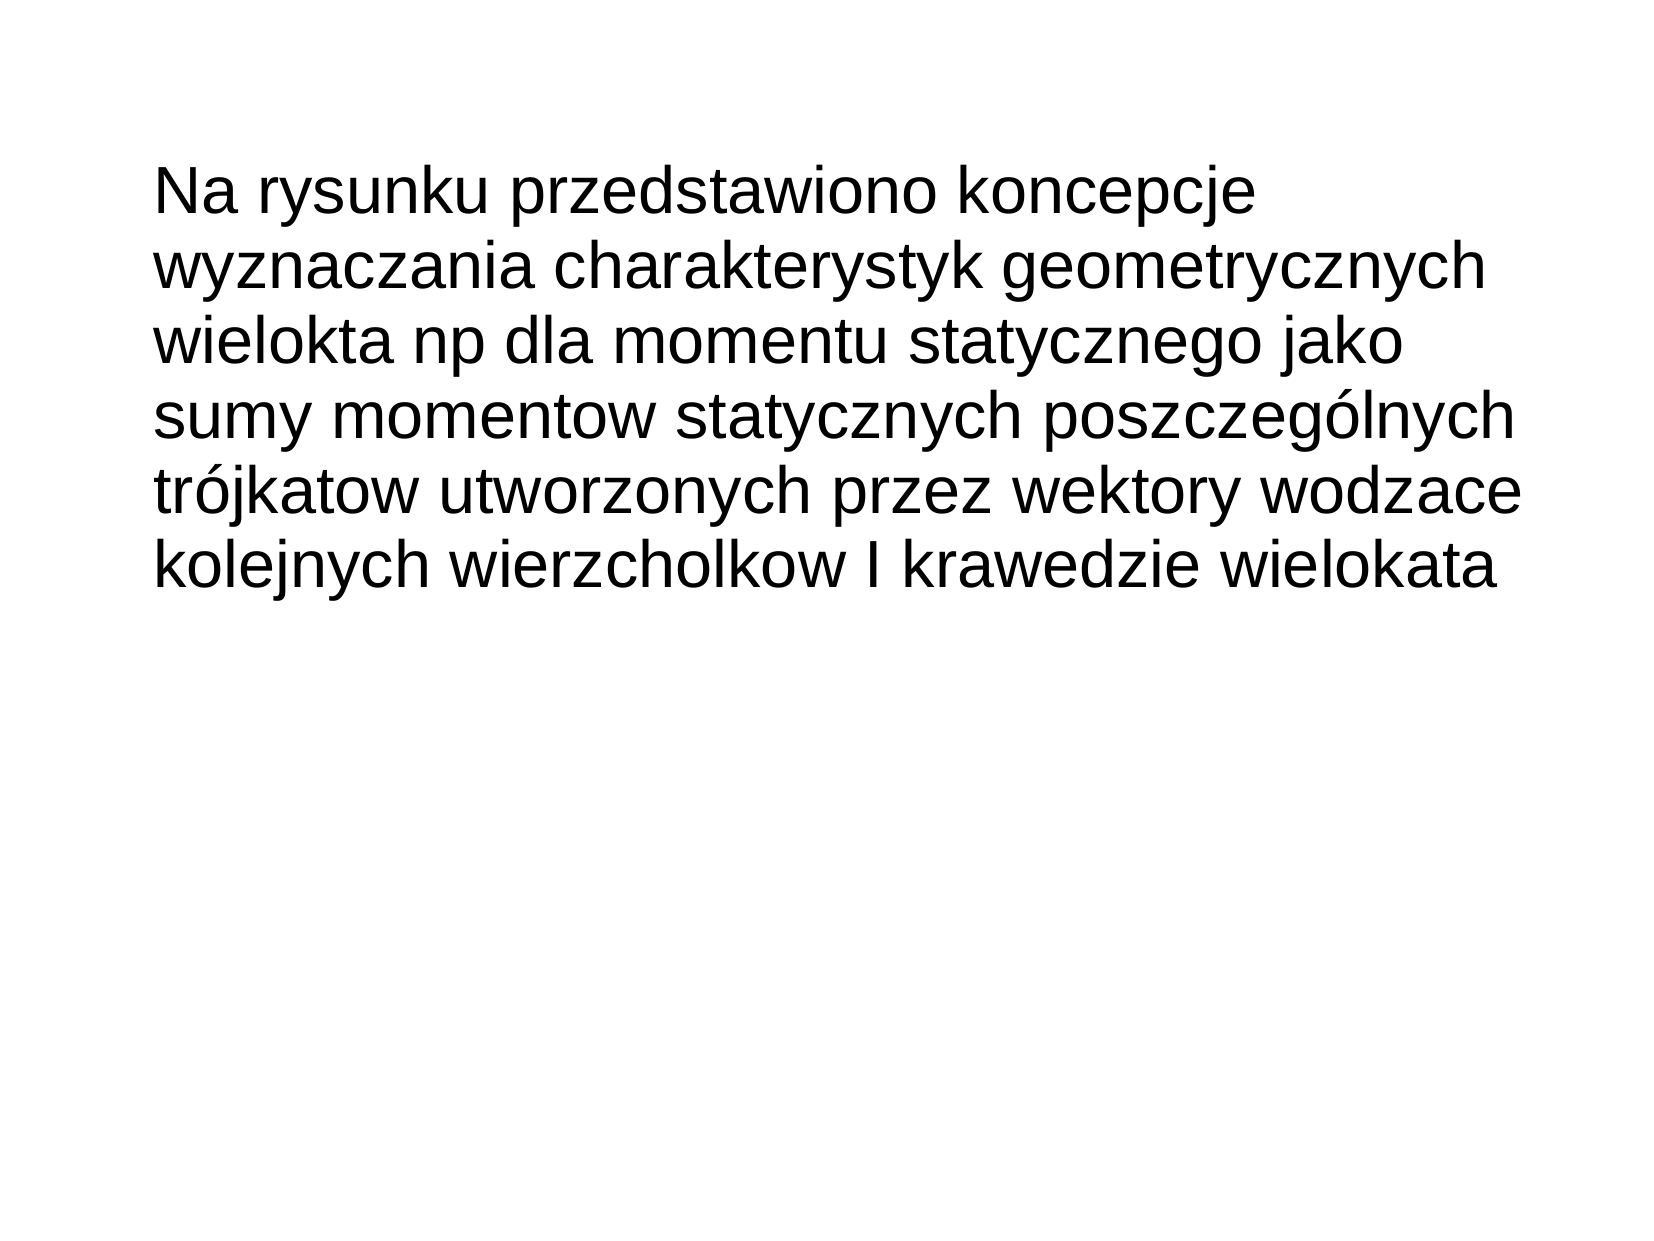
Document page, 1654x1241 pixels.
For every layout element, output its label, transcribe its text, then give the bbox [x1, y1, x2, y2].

list Na rysunku przedstawiono koncepcje wyznaczania charakterystyk geometrycznych wielokta np dla momentu statycznego jako sumy momentow statycznych poszczególnych trójkatow utworzonych przez wektory wodzace kolejnych wierzcholkow I krawedzie wielokata [82, 153, 1571, 972]
